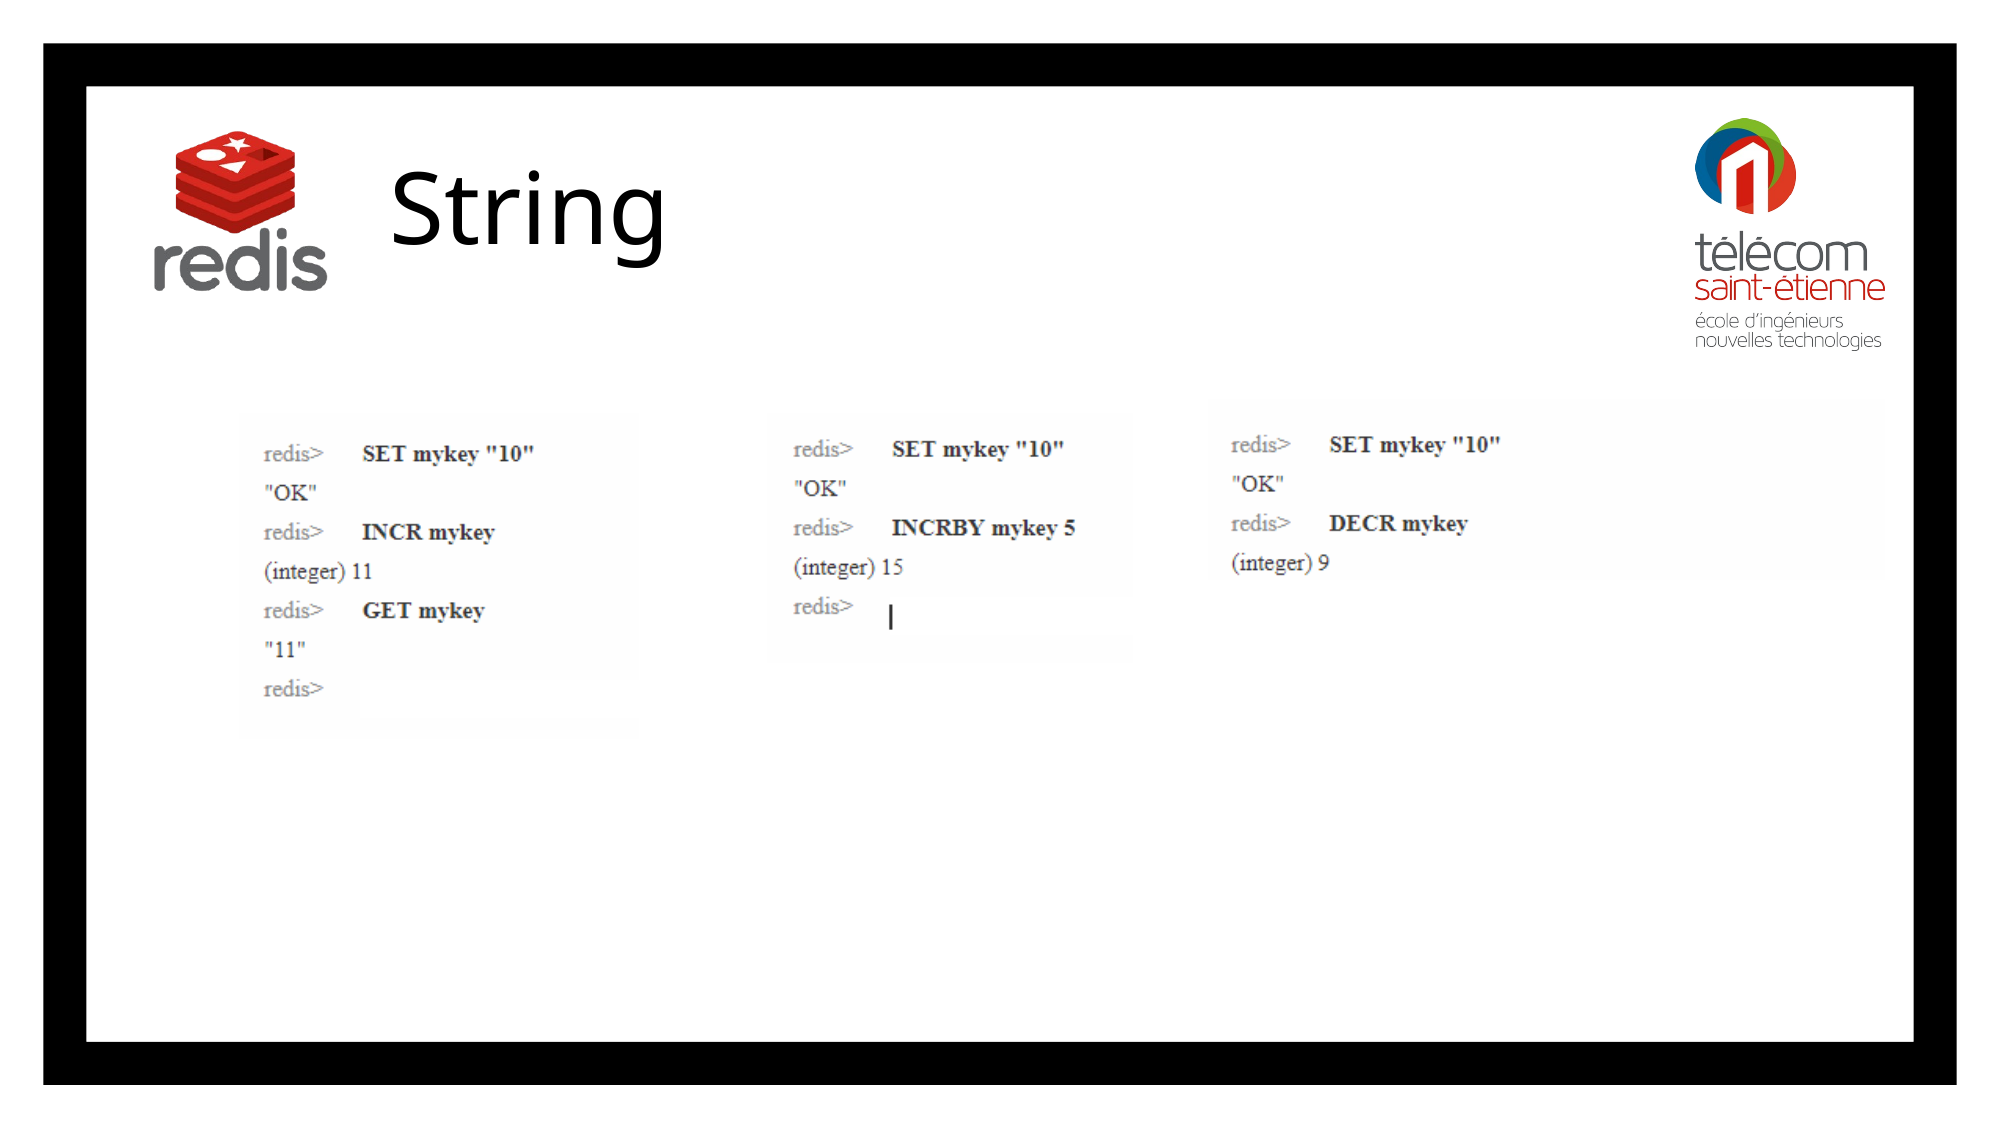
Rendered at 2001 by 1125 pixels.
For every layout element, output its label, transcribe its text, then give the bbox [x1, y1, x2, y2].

picture [1208, 399, 1885, 580]
picture [767, 413, 1133, 663]
picture [1715, 134, 1730, 138]
picture [239, 413, 639, 739]
picture [1695, 118, 1885, 351]
title String [369, 138, 1849, 304]
picture [129, 116, 351, 304]
